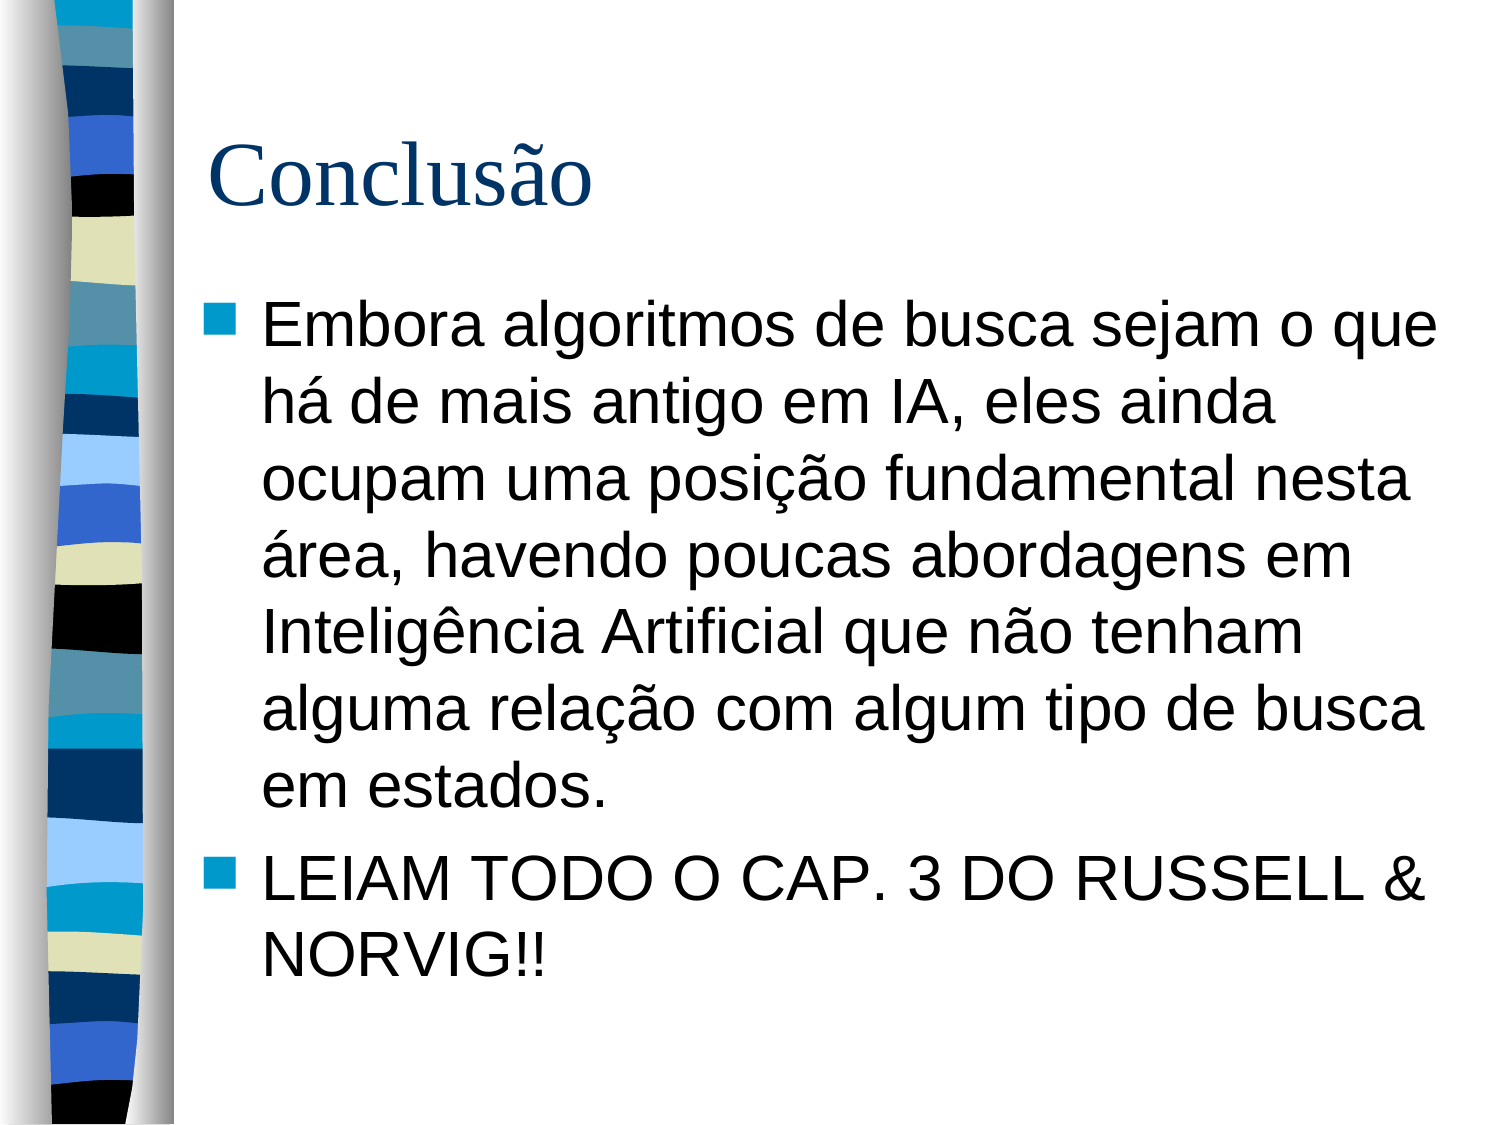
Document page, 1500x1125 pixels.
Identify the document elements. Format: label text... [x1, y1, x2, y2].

title Conclusão [192, 74, 1468, 263]
list Embora algoritmos de busca sejam o que há de mais antigo em IA, eles ainda ocupam uma posição fundamental nesta área, havendo poucas abordagens em Inteligência Artificial que não tenham alguma relação com algum tipo de busca em estados. LEIAM TODO O CAP. 3 DO RUSSELL & NORVIG!! [192, 275, 1468, 1000]
